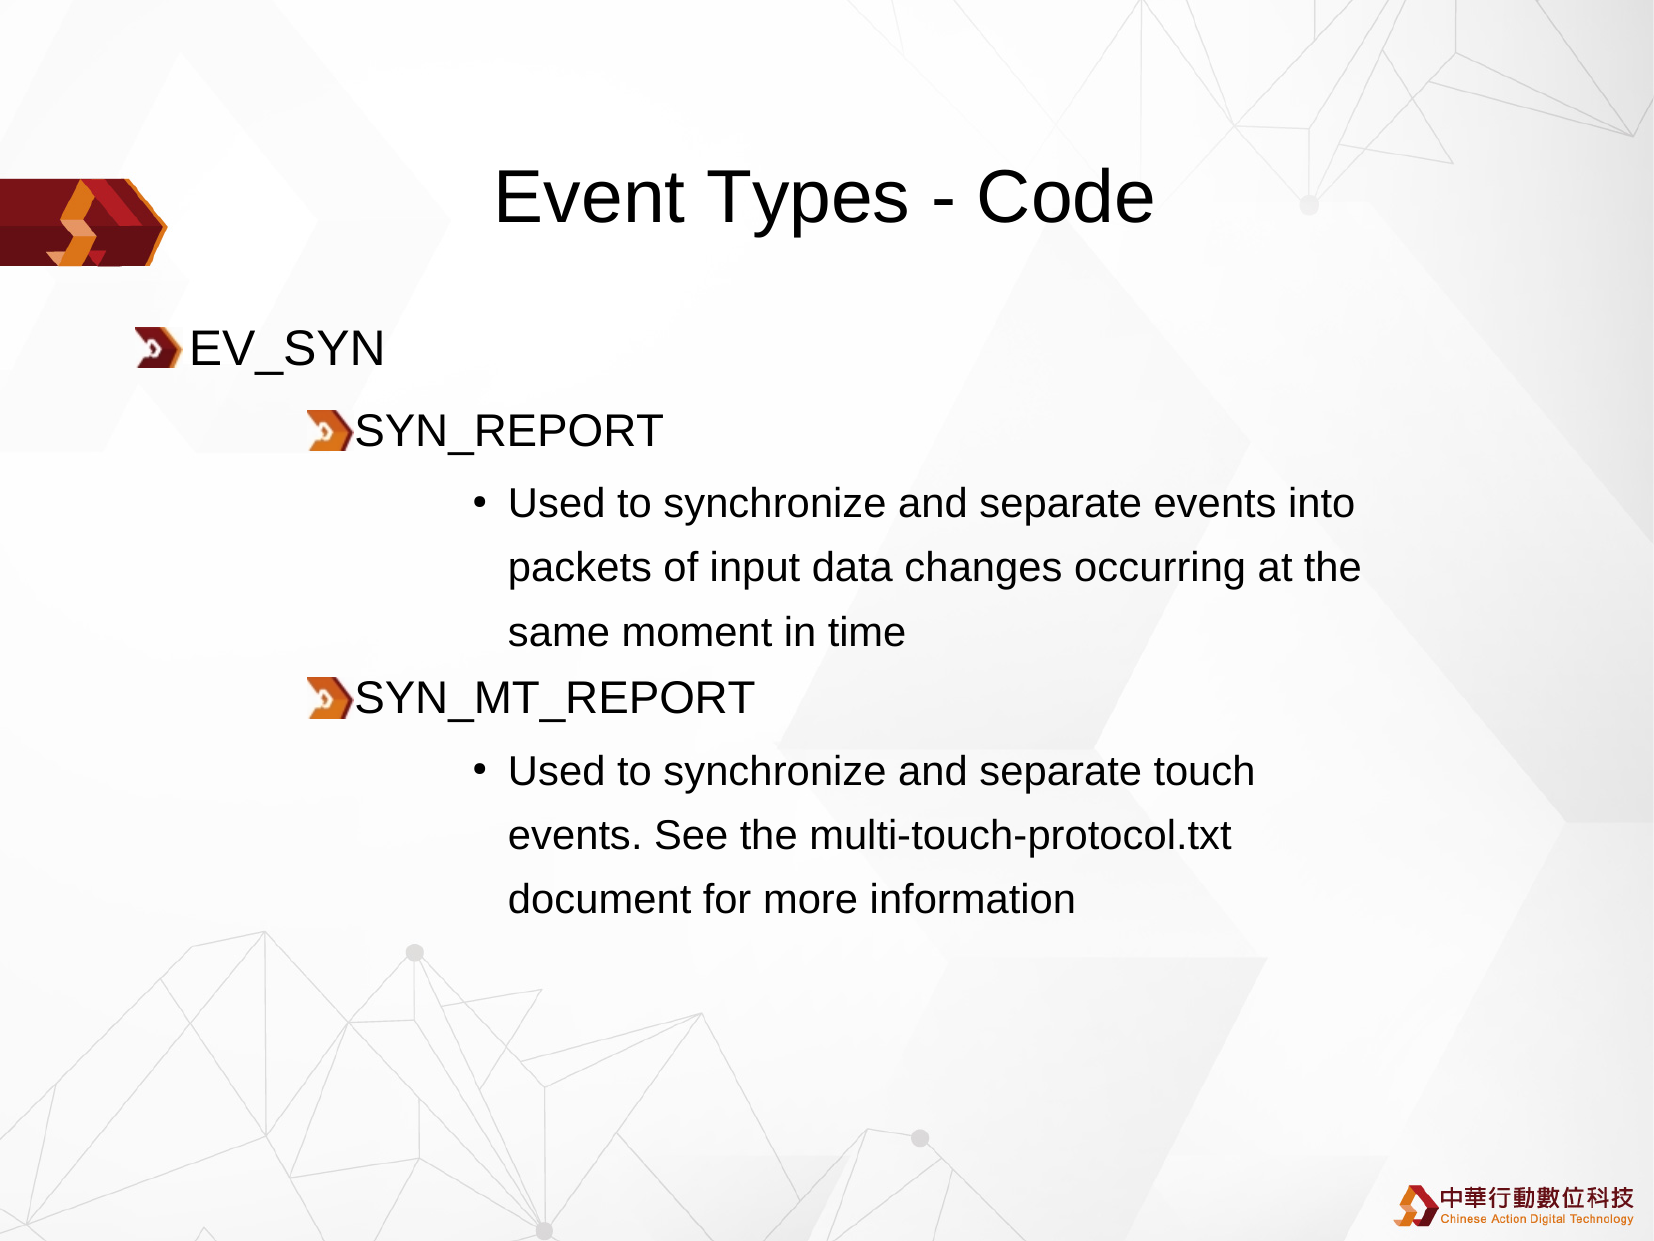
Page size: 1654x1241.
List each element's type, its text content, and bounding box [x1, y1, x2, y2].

picture [0, 0, 1654, 1241]
list EV_SYN SYN_REPORT Used to synchronize and separate events into packets of input data changes occurring at the same moment in time SYN_MT_REPORT Used to synchronize and separate touch events. See the multi-touch-protocol.txt document for more information [118, 319, 1571, 1186]
title Event Types - Code [118, 112, 1506, 281]
